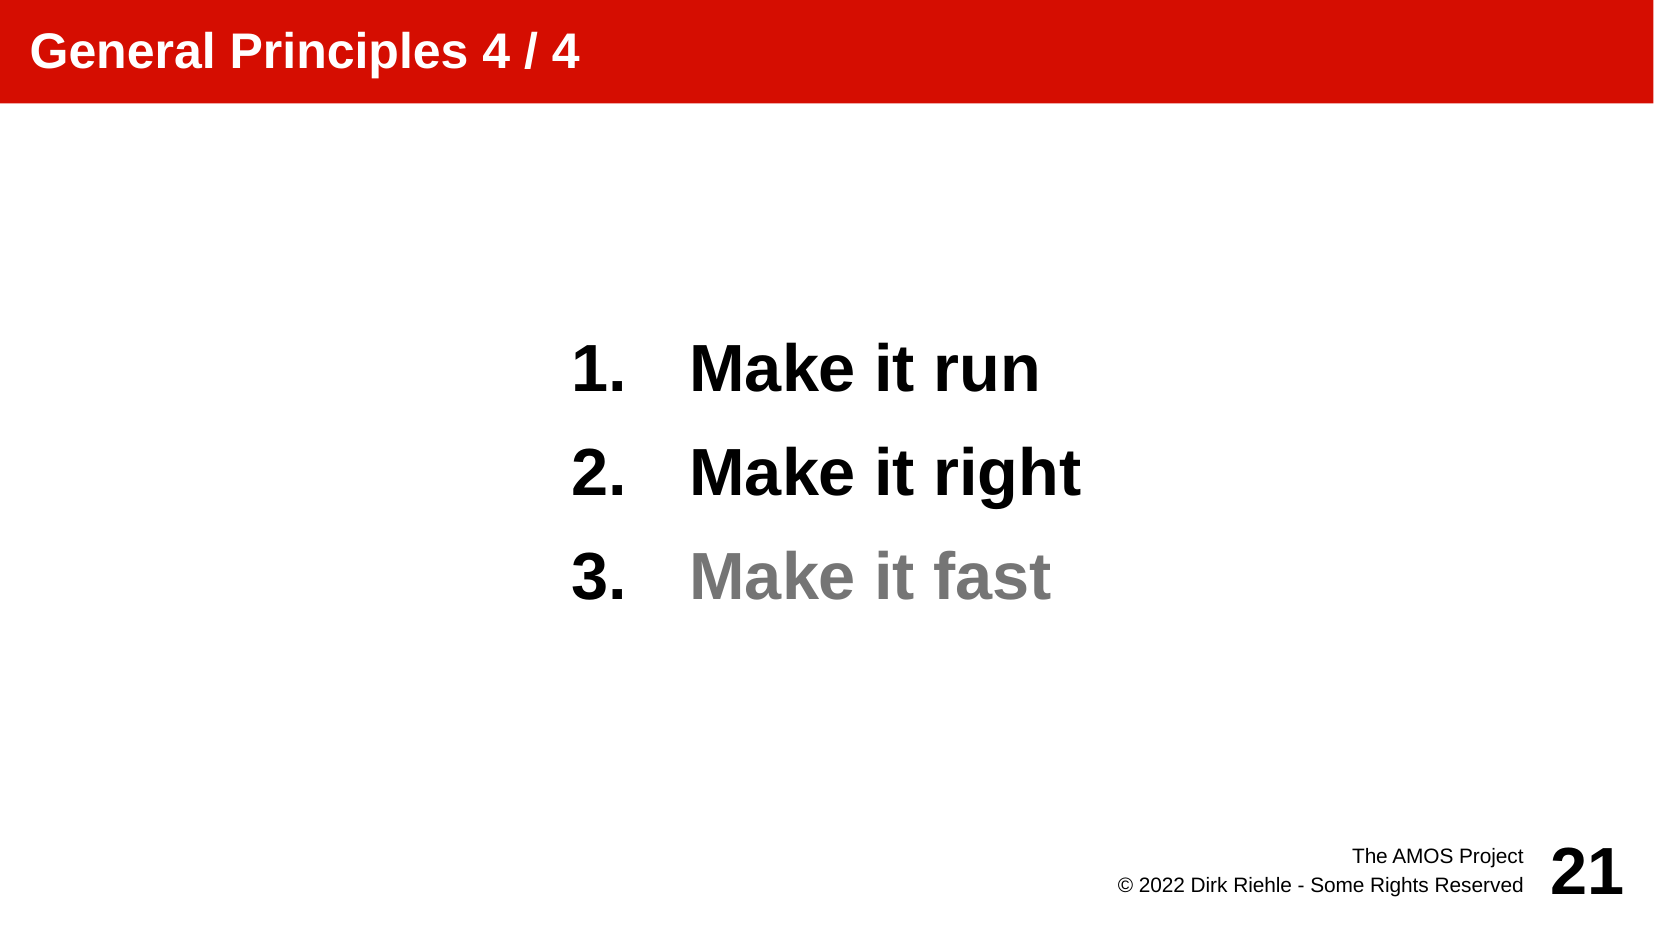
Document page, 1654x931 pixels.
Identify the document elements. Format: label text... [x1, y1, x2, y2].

title General Principles 4 / 4 [0, 0, 1654, 104]
subtitle Make it run Make it right Make it fast [29, 132, 1625, 813]
